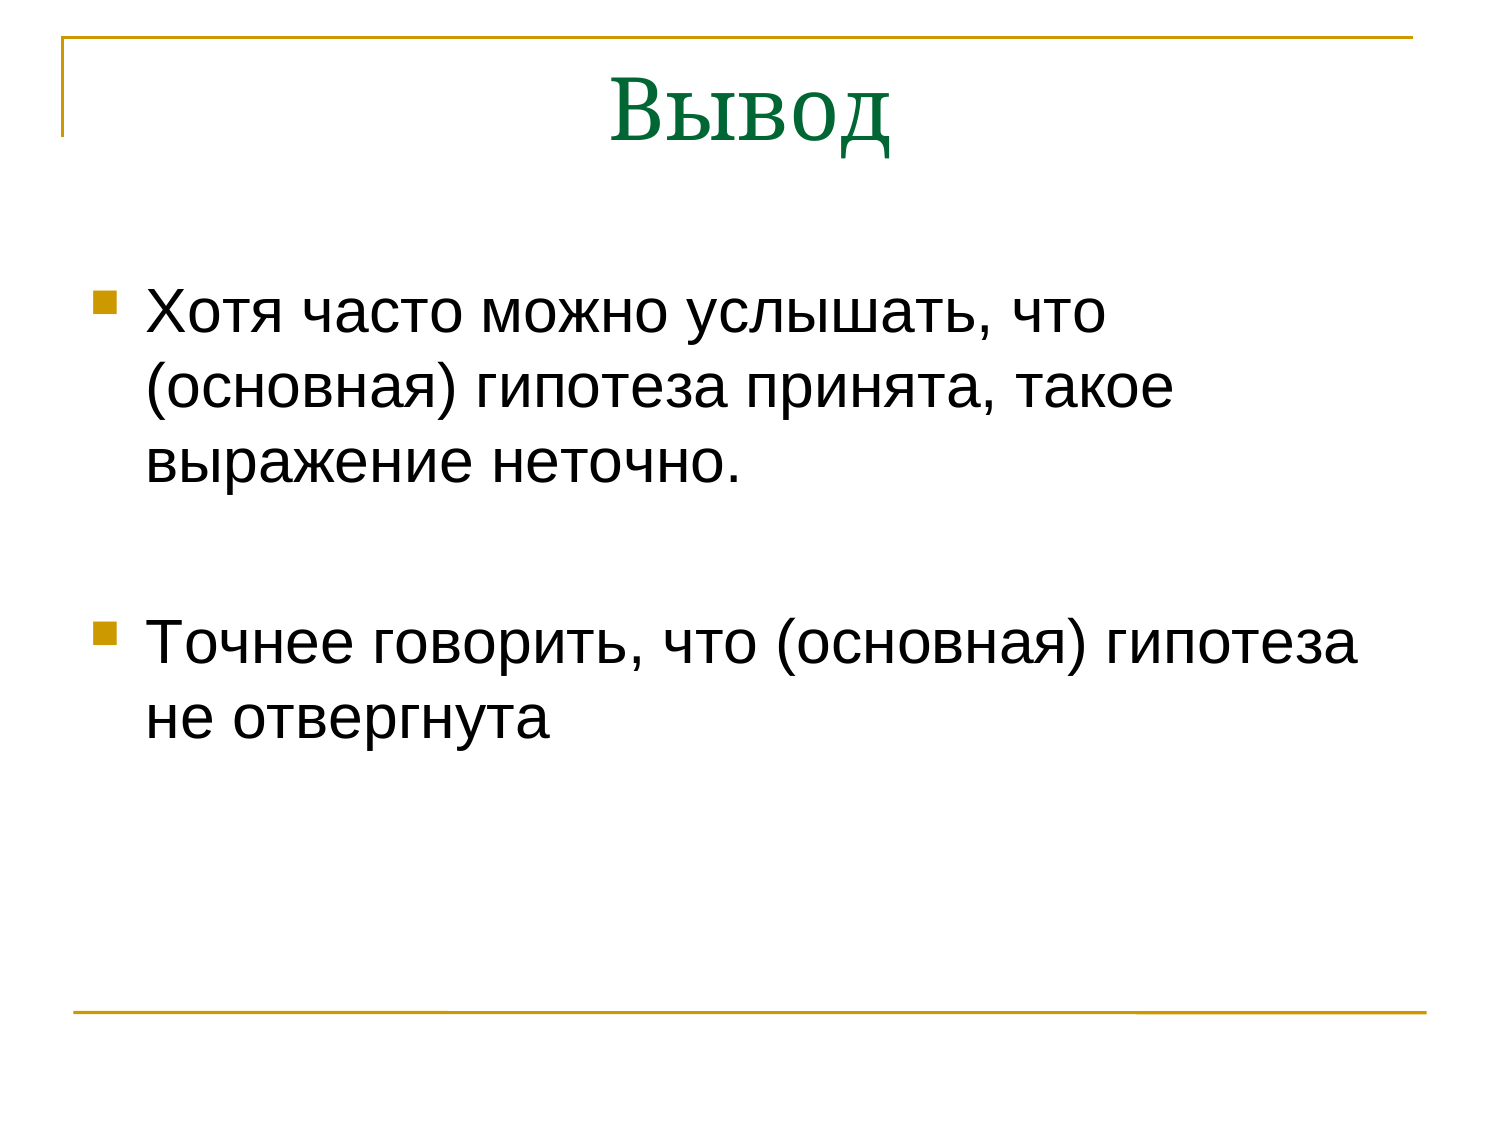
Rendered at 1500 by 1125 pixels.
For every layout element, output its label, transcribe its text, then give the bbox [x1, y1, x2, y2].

title Вывод [75, 45, 1426, 233]
list Хотя часто можно услышать, что (основная) гипотеза принята, такое выражение неточно. Точнее говорить, что (основная) гипотеза не отвергнута [75, 262, 1426, 1006]
